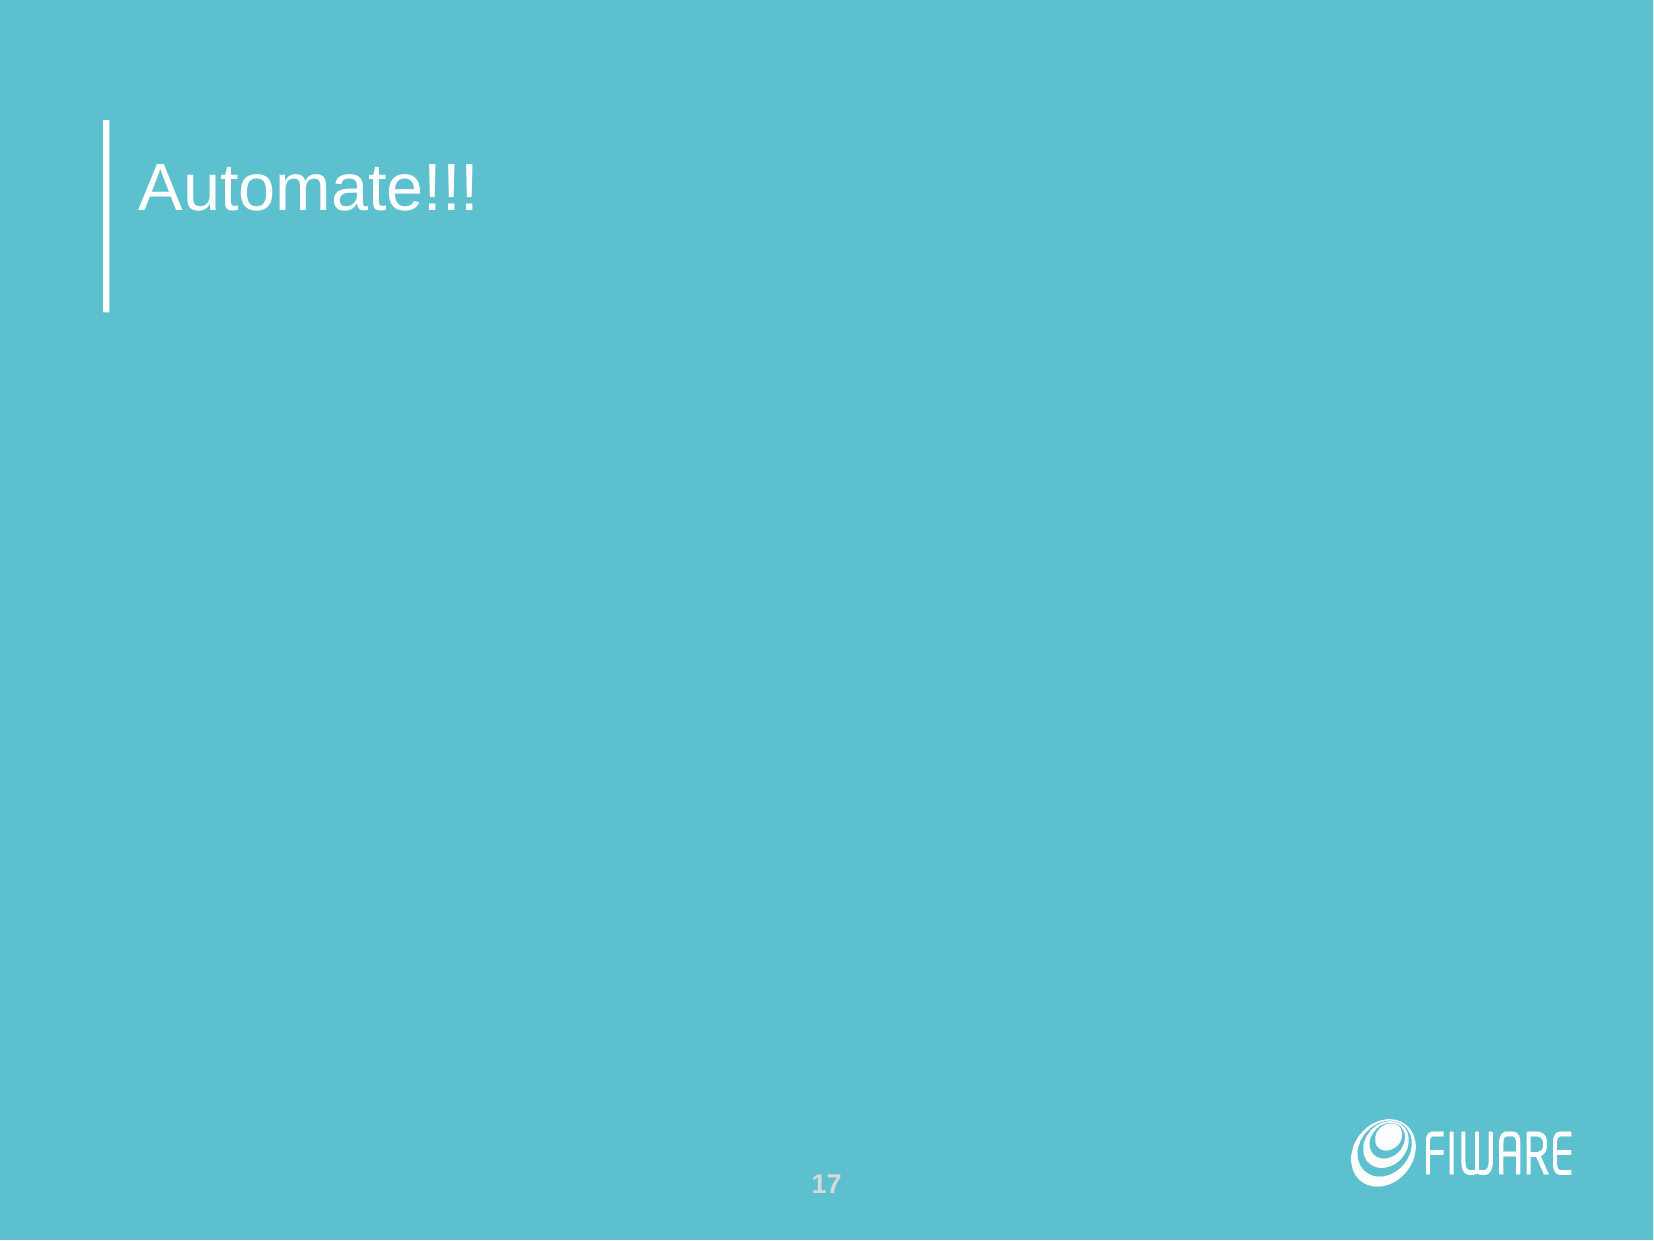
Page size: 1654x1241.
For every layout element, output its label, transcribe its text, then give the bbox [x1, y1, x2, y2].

slide_number <number> [733, 1149, 921, 1216]
title Automate!!! [123, 128, 1530, 322]
picture [1339, 1098, 1586, 1201]
